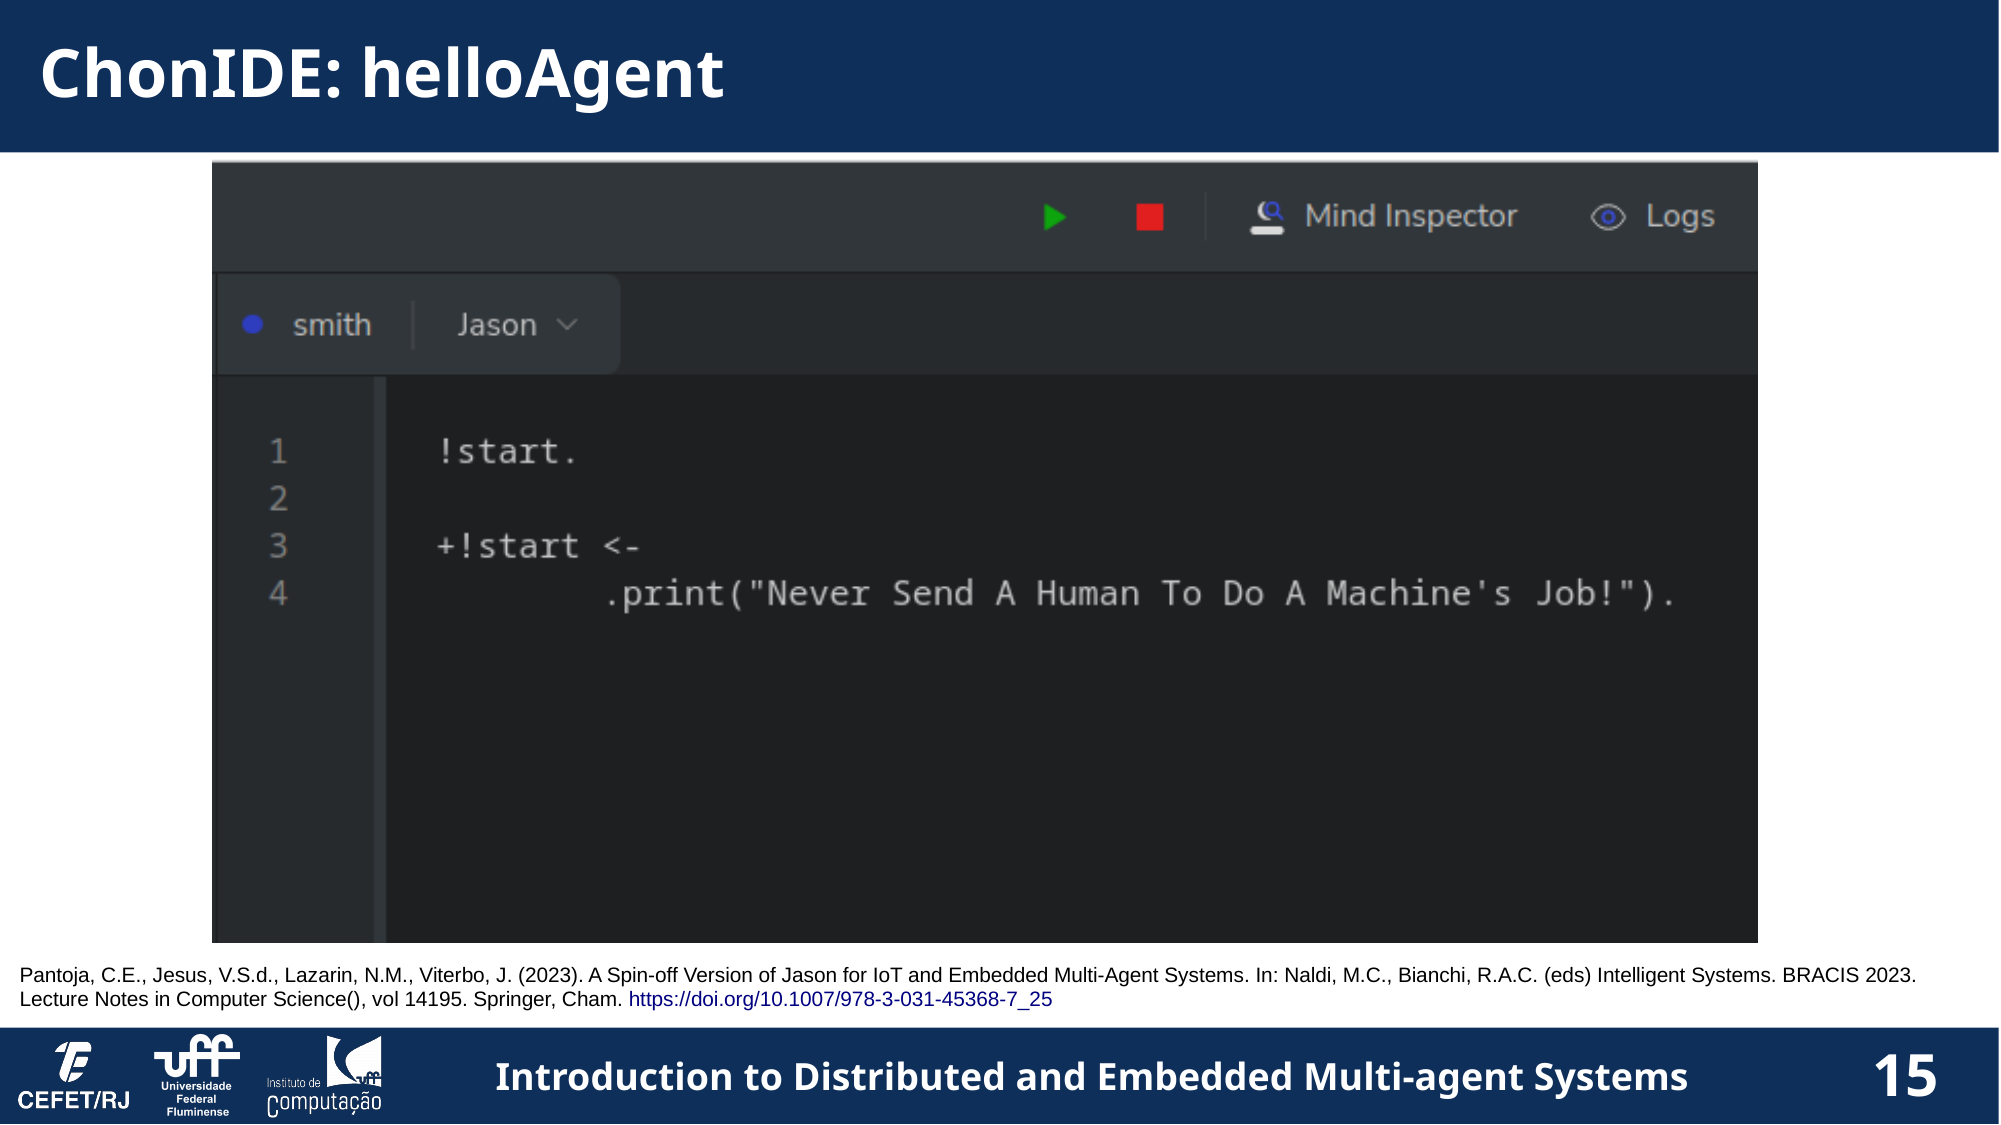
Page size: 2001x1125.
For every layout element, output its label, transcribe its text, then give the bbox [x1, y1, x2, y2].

text_box ChonIDE: helloAgent [25, 23, 1998, 116]
picture [153, 1042, 241, 1121]
text_box Pantoja, C.E., Jesus, V.S.d., Lazarin, N.M., Viterbo, J. (2023). A Spin-off Version of Jason for IoT and Embedded Multi-Agent Systems. In: Naldi, M.C., Bianchi, R.A.C. (eds) Intelligent Systems. BRACIS 2023. Lecture Notes in Computer Science(), vol 14195. Springer, Cham. https://doi.org/10.1007/978-3-031-45368-7_25 [4, 956, 1979, 1042]
picture [265, 1042, 383, 1118]
picture [212, 159, 1758, 943]
picture [18, 1042, 129, 1125]
